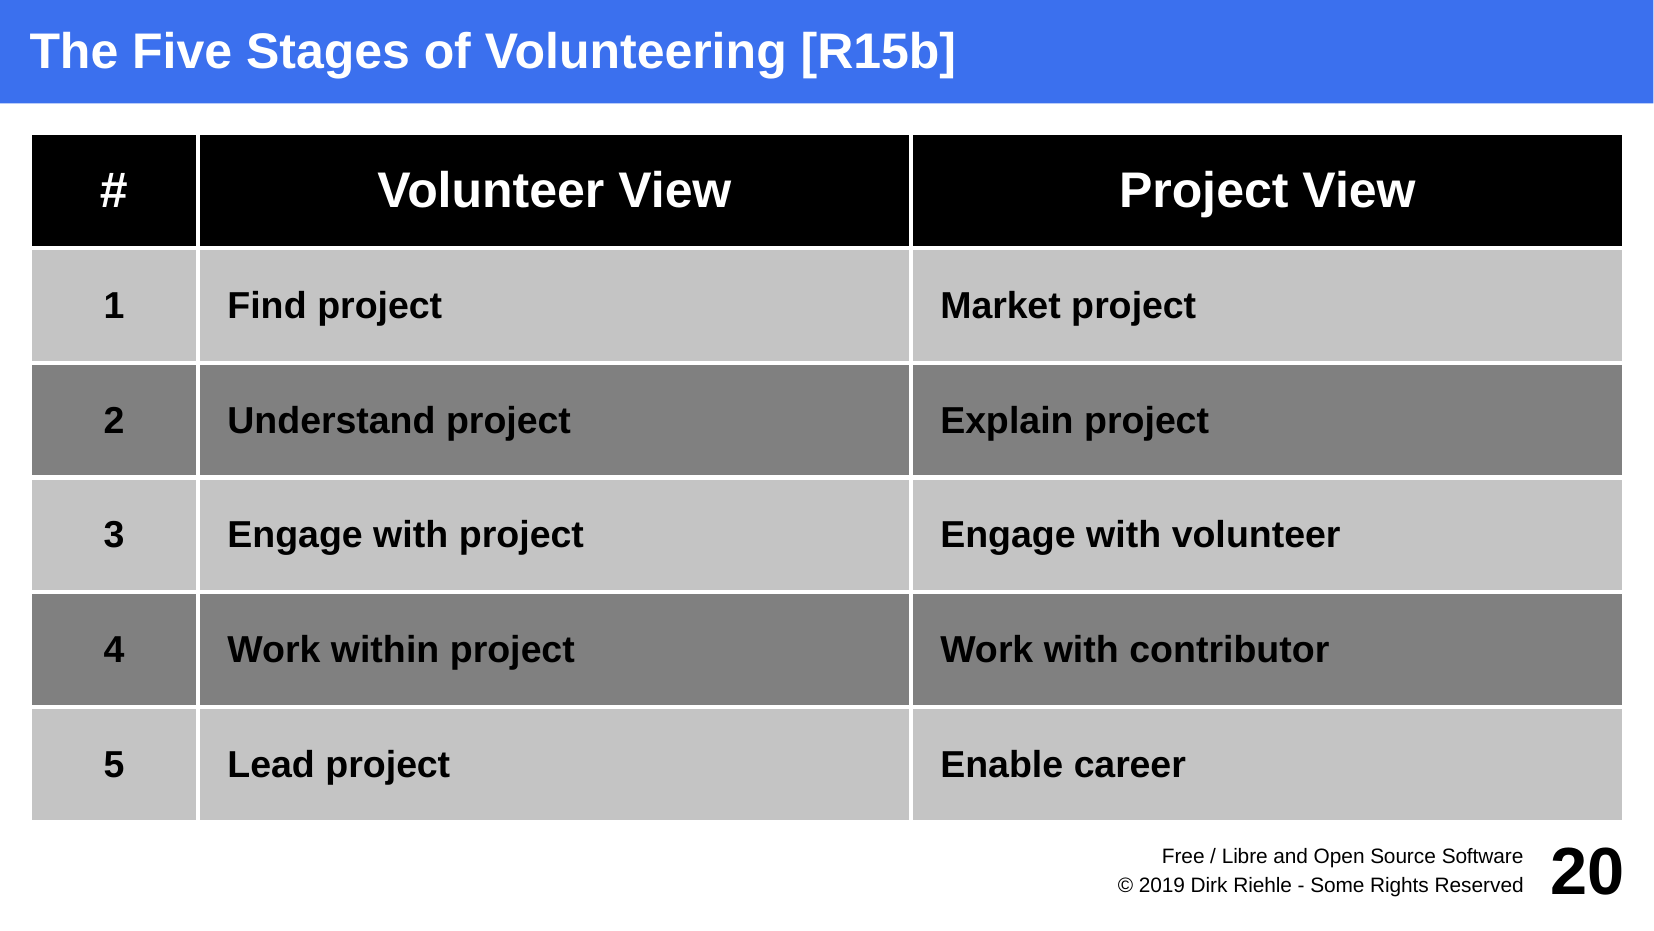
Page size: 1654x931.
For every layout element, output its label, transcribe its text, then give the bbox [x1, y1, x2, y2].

table_cell Work with contributor [913, 594, 1622, 705]
table_cell Understand project [200, 365, 909, 475]
table_cell Engage with volunteer [913, 480, 1622, 590]
table_cell Market project [913, 250, 1622, 361]
title The Five Stages of Volunteering [R15b] [0, 0, 1654, 104]
table_cell Work within project [200, 594, 909, 705]
table_cell Lead project [200, 709, 909, 820]
table_cell Explain project [913, 365, 1622, 475]
table_cell 4 [32, 594, 196, 705]
table_cell 2 [32, 365, 196, 475]
table_cell 5 [32, 709, 196, 820]
table_cell Engage with project [200, 480, 909, 590]
table_cell Find project [200, 250, 909, 361]
table_header Project View [913, 135, 1622, 246]
table_header Volunteer View [200, 135, 909, 246]
table_cell 3 [32, 480, 196, 590]
table_cell 1 [32, 250, 196, 361]
table_header # [32, 135, 196, 246]
table_cell Enable career [913, 709, 1622, 820]
